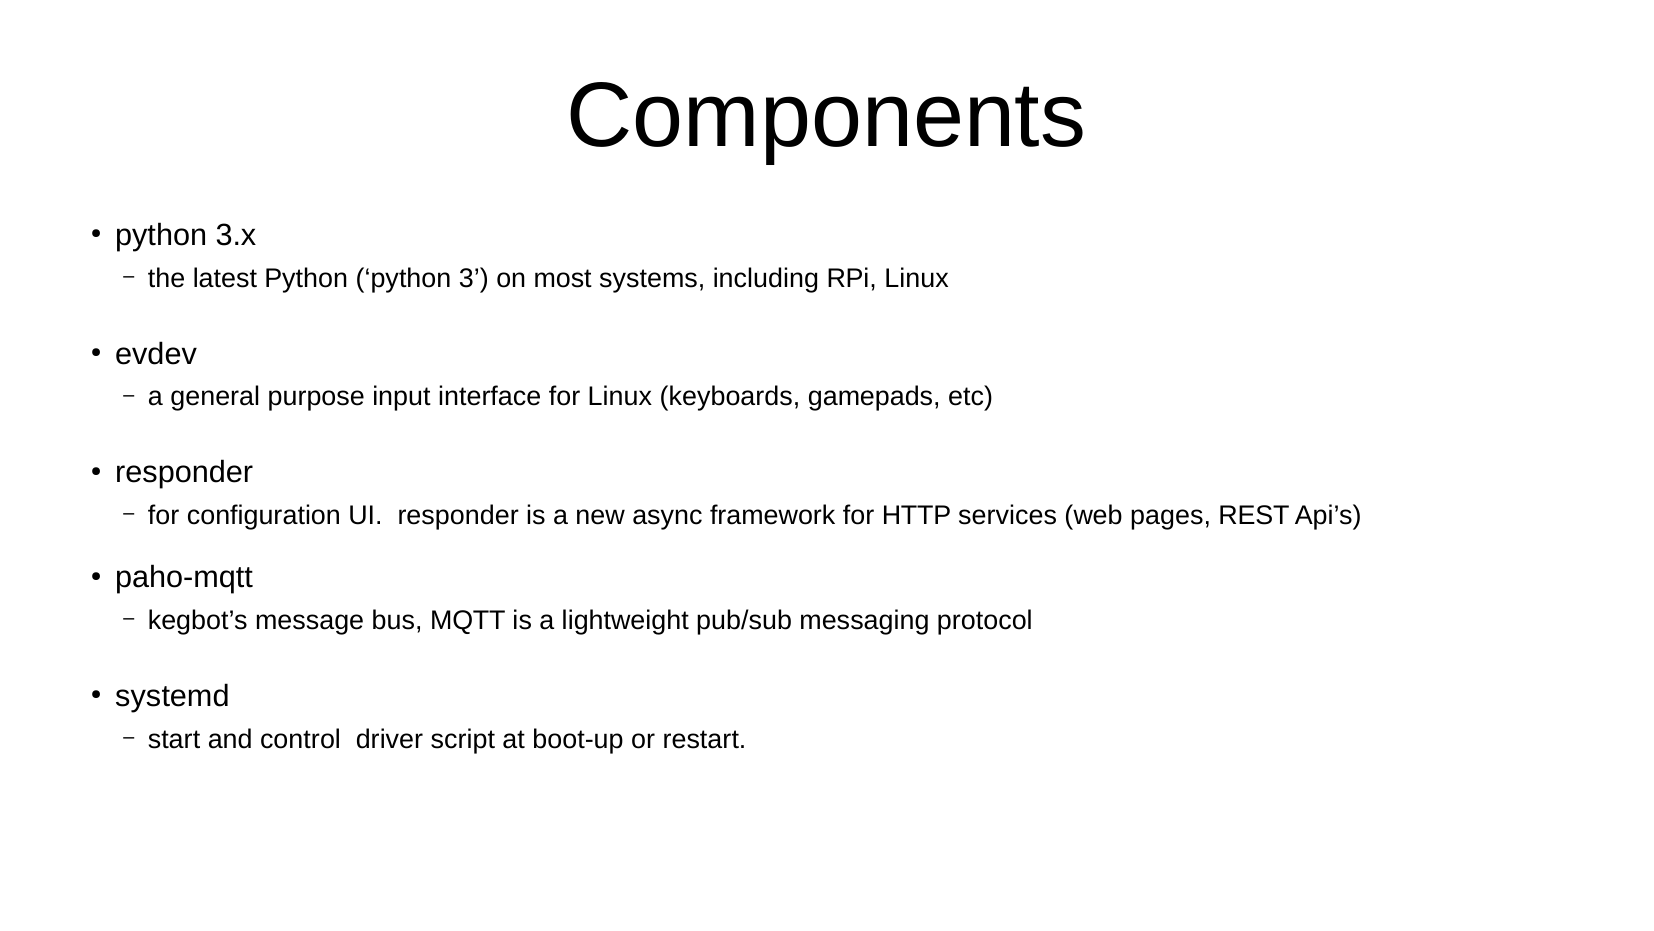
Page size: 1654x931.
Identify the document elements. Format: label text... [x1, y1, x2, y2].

list python 3.x the latest Python (‘python 3’) on most systems, including RPi, Linux evdev a general purpose input interface for Linux (keyboards, gamepads, etc) responder for configuration UI. responder is a new async framework for HTTP services (web pages, REST Api’s) paho-mqtt kegbot’s message bus, MQTT is a lightweight pub/sub messaging protocol systemd start and control driver script at boot-up or restart. [82, 217, 1571, 758]
title Components [82, 37, 1571, 193]
